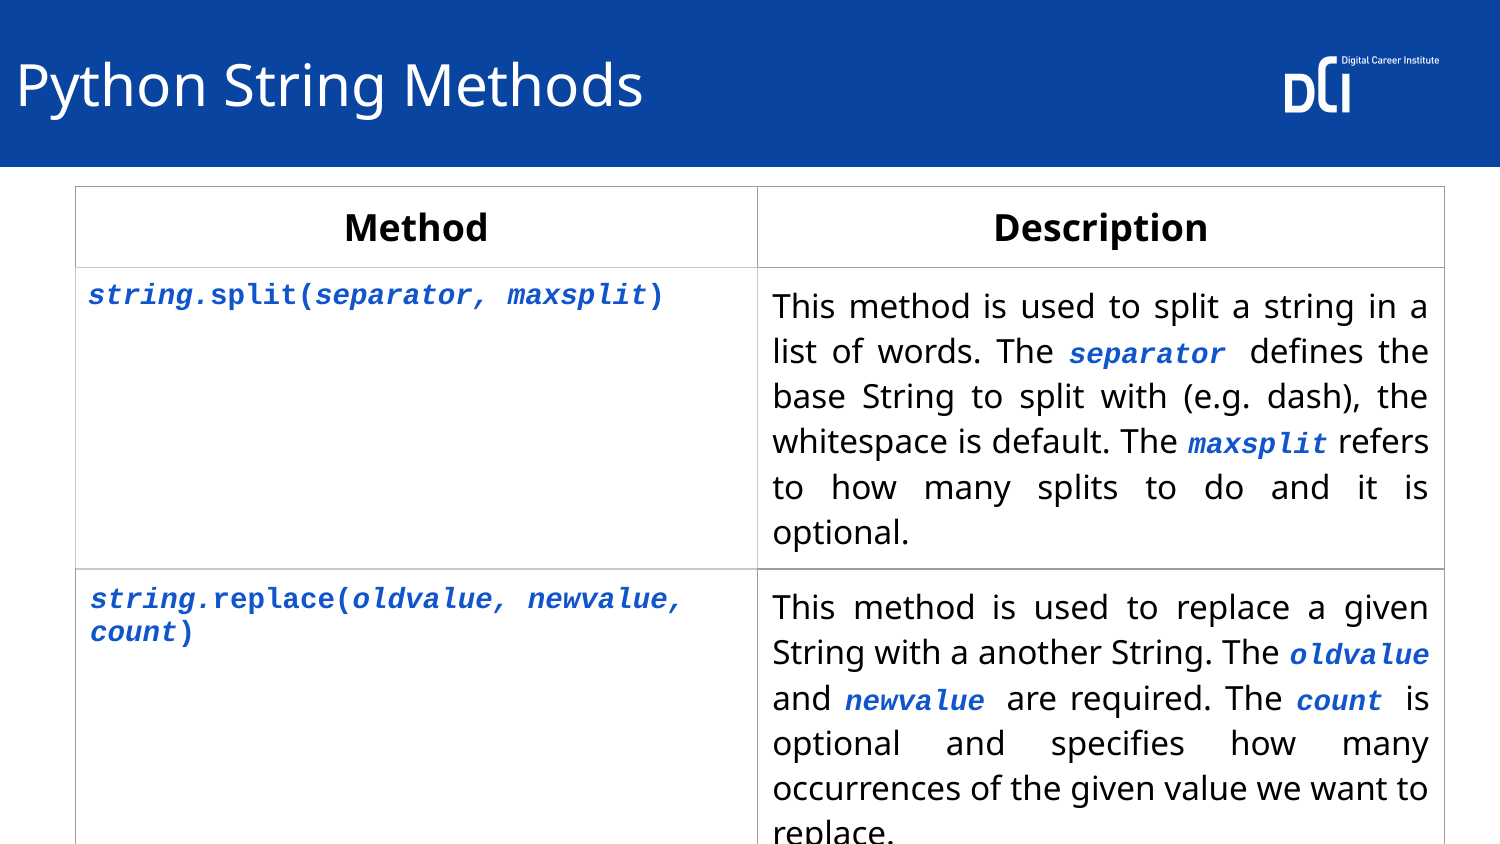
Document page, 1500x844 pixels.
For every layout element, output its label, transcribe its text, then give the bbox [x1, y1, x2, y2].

table_header Description [758, 187, 1444, 267]
table_cell This method is used to split a string in a list of words. The separator defines the base String to split with (e.g. dash), the whitespace is default. The maxsplit refers to how many splits to do and it is optional. [758, 268, 1444, 568]
picture [1275, 44, 1445, 123]
title Python String Methods [0, 0, 1500, 167]
table_header Method [76, 187, 757, 267]
table_cell This method is used to replace a given String with a another String. The oldvalue and newvalue are required. The count is optional and specifies how many occurrences of the given value we want to replace. [758, 570, 1444, 844]
table_cell string.split(separator, maxsplit) [76, 268, 757, 568]
table_cell string.replace(oldvalue, newvalue, count) [76, 570, 757, 844]
